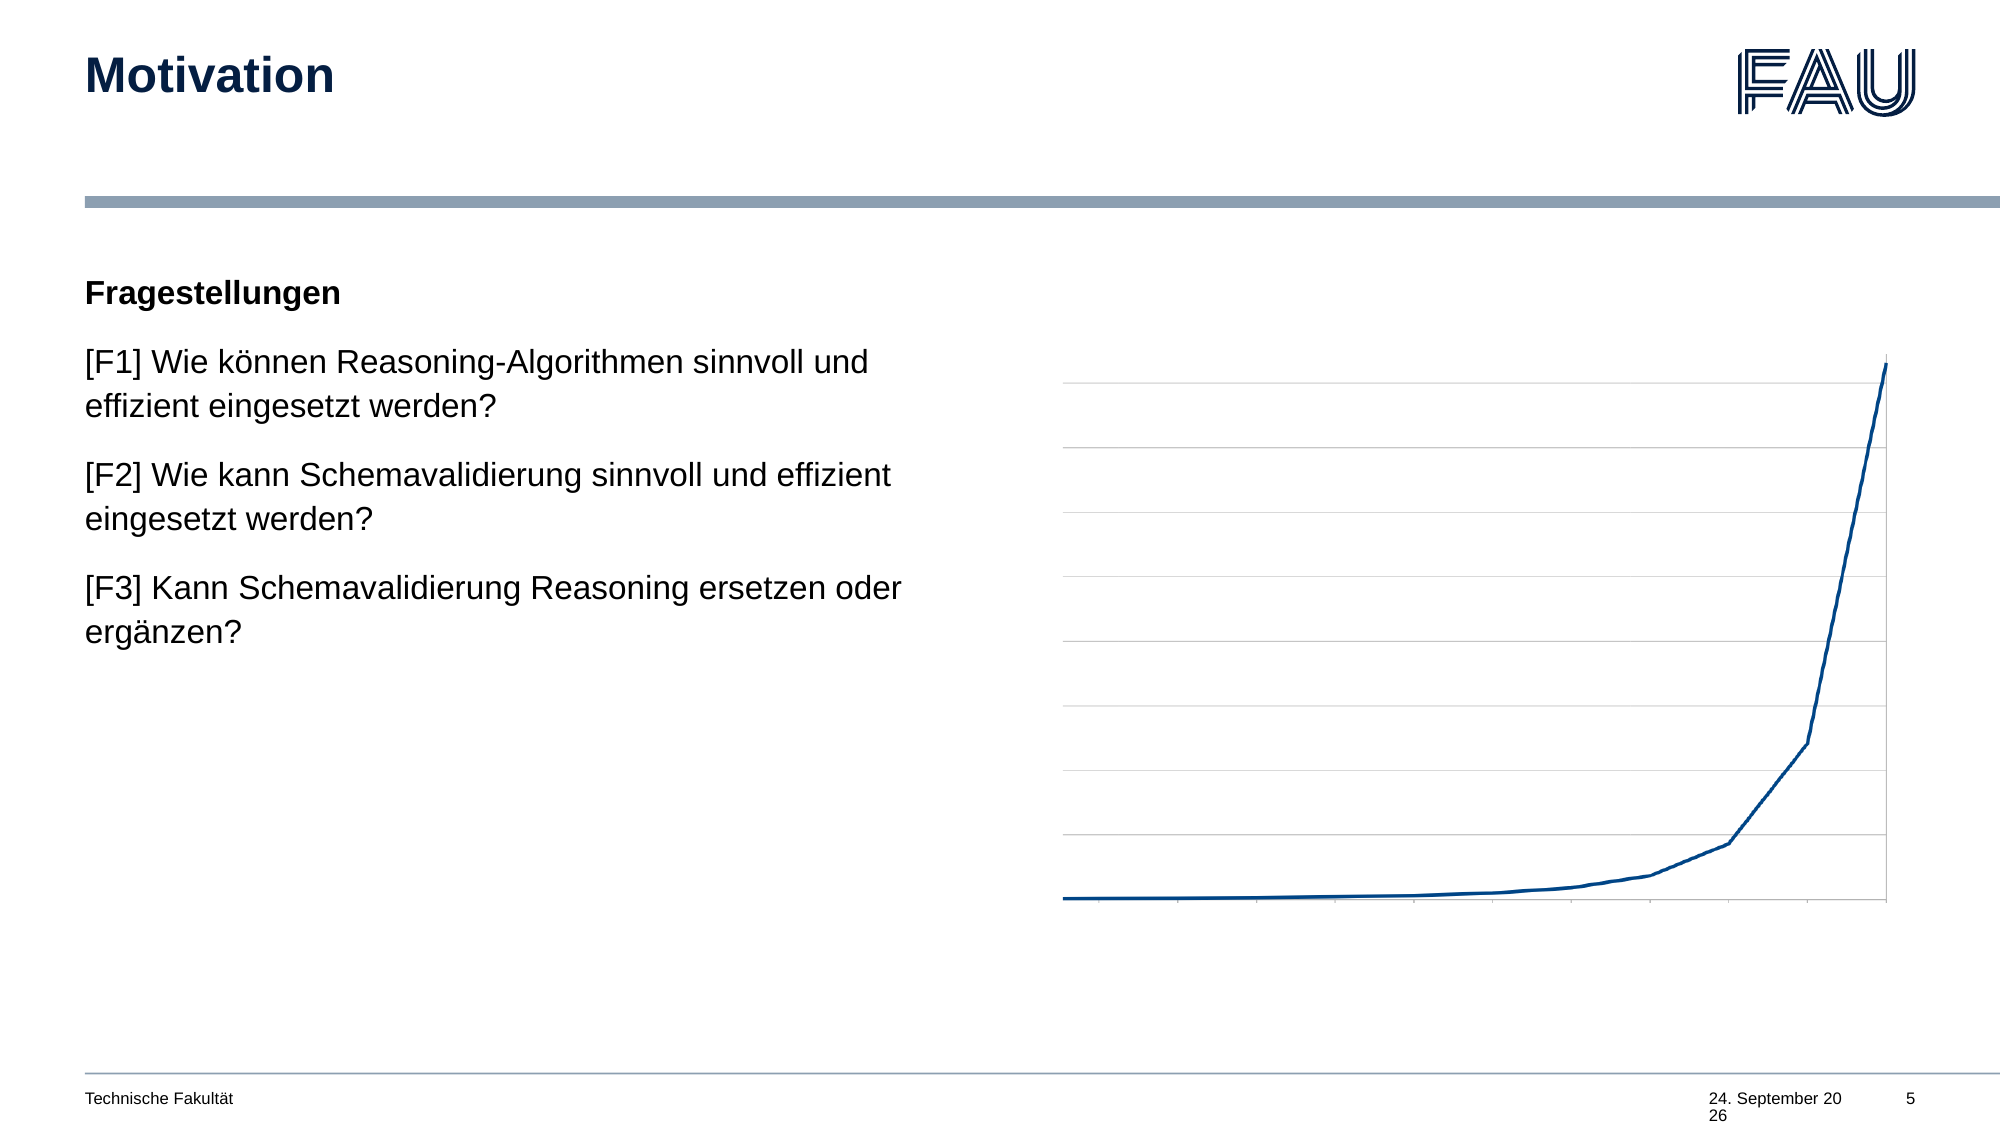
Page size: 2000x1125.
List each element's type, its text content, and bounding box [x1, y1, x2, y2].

title Motivation [85, 49, 1208, 104]
picture [1062, 354, 1890, 903]
slide_number 3. November 2025 [1708, 1088, 1849, 1109]
footer Technische Fakultät [85, 1088, 983, 1109]
list Fragestellungen [F1] Wie können Reasoning-Algorithmen sinnvoll und effizient eingesetzt werden? [F2] Wie kann Schemavalidierung sinnvoll und effizient eingesetzt werden? [F3] Kann Schemavalidierung Reasoning ersetzen oder ergänzen? [85, 267, 983, 1018]
slide_number <Foliennummer> [1883, 1088, 1916, 1109]
